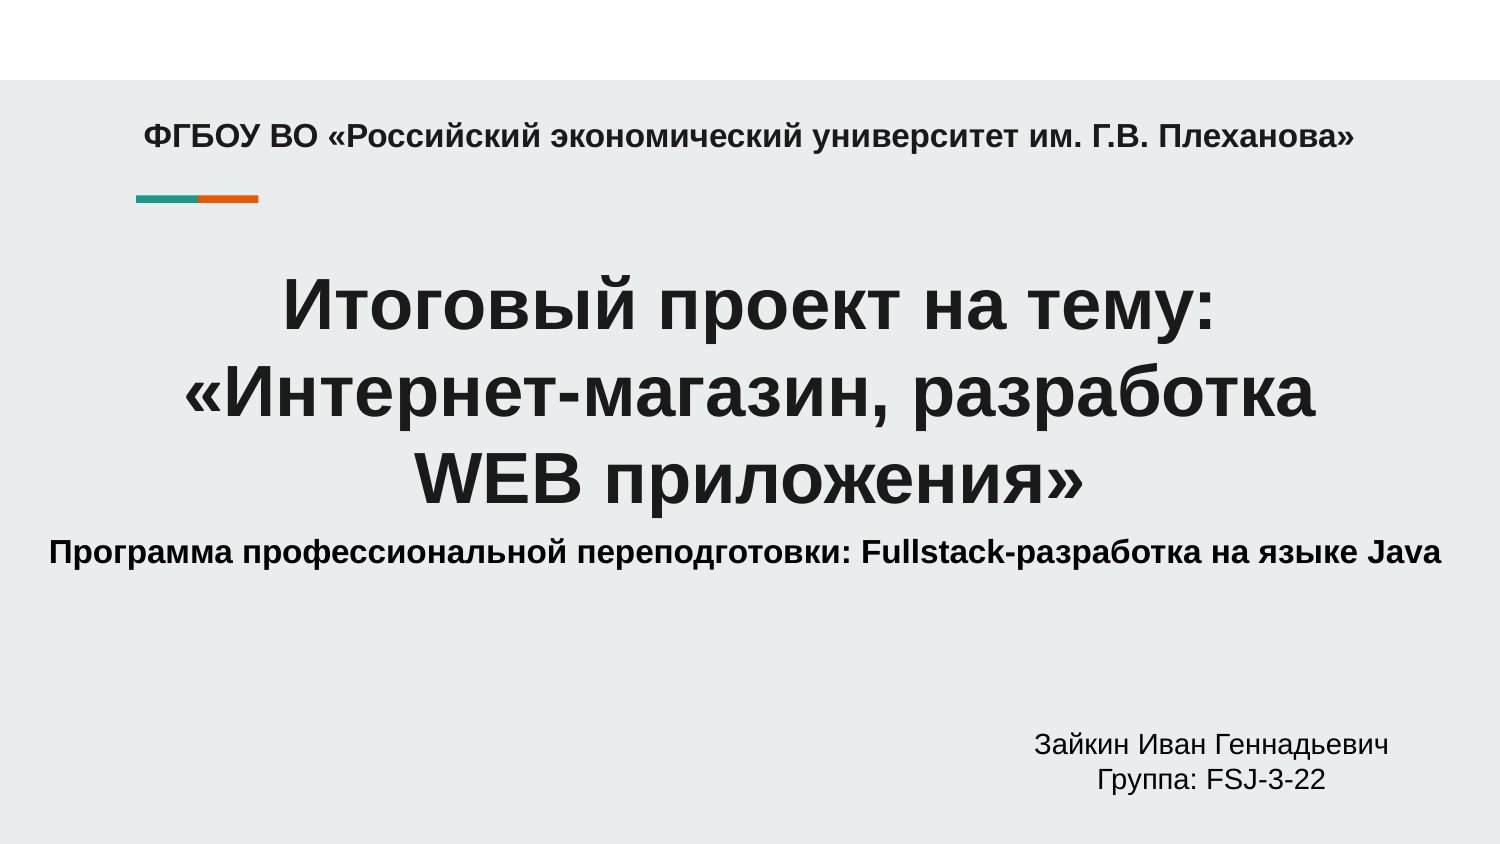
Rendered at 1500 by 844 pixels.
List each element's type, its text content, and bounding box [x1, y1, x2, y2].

subtitle ФГБОУ ВО «Российский экономический университет им. Г.В. Плеханова» [119, 99, 1381, 189]
text_box Программа профессиональной переподготовки: Fullstack-разработка на языке Java [33, 514, 1467, 585]
text_box Зайкин Иван Геннадьевич Группа: FSJ-3-22 [1005, 710, 1418, 811]
title Итоговый проект на тему: «Интернет-магазин, разработка WEB приложения» [119, 241, 1381, 514]
